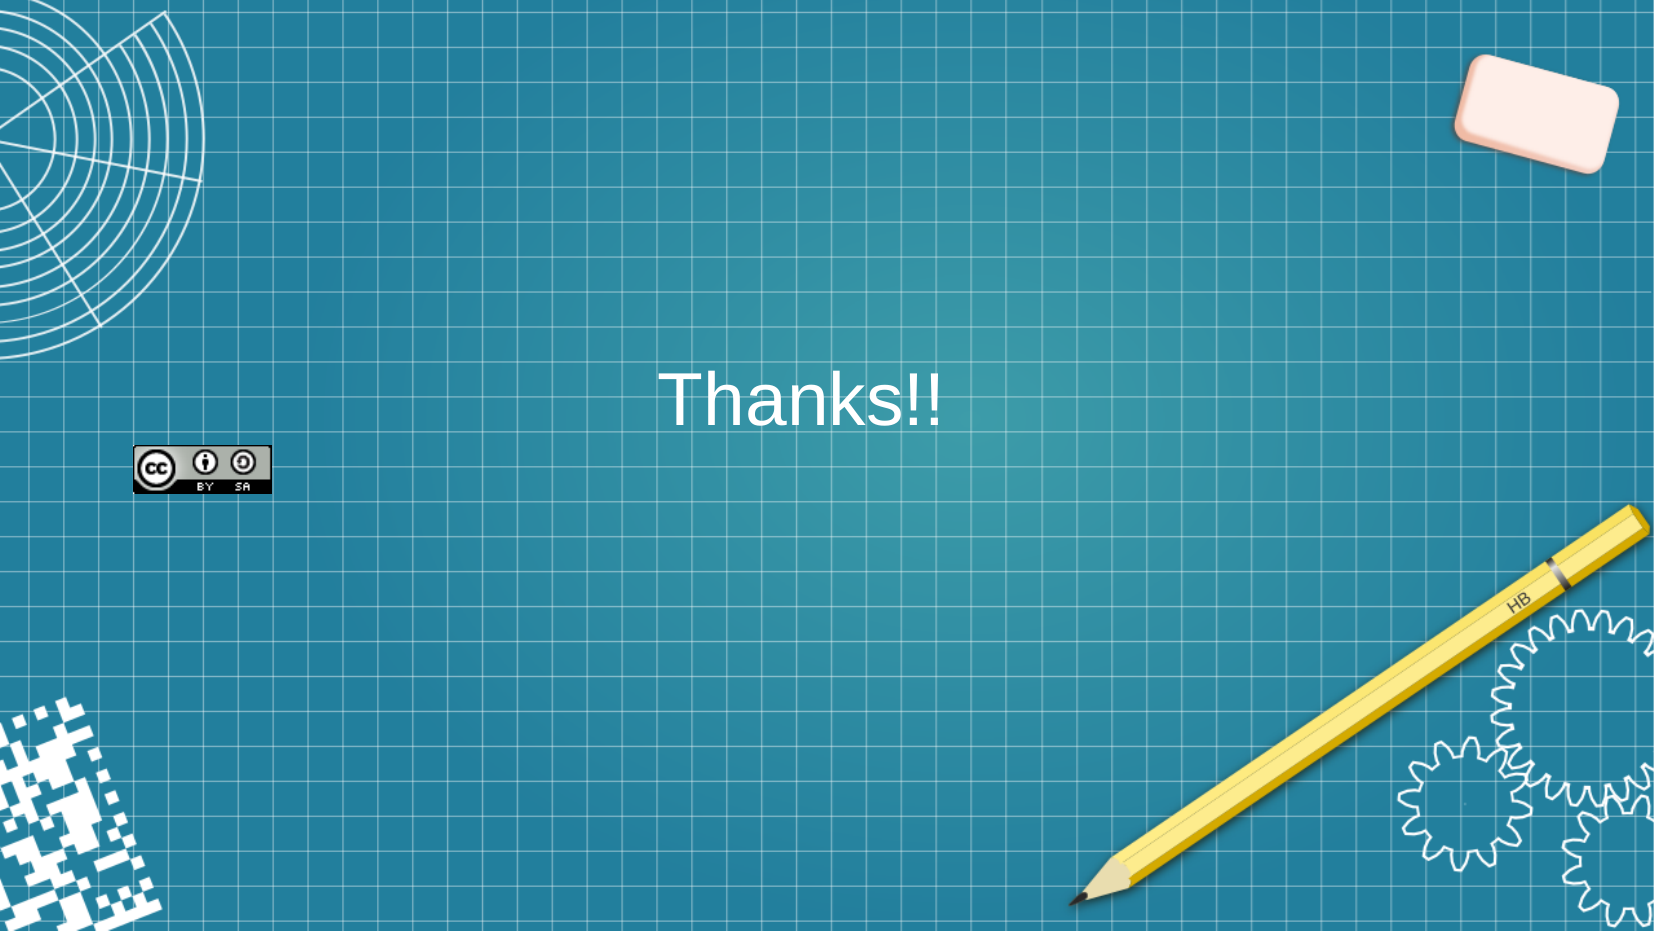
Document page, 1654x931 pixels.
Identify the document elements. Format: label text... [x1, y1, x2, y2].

title [389, 389, 1571, 545]
picture [0, 0, 1654, 931]
title Thanks!! [57, 292, 1546, 506]
